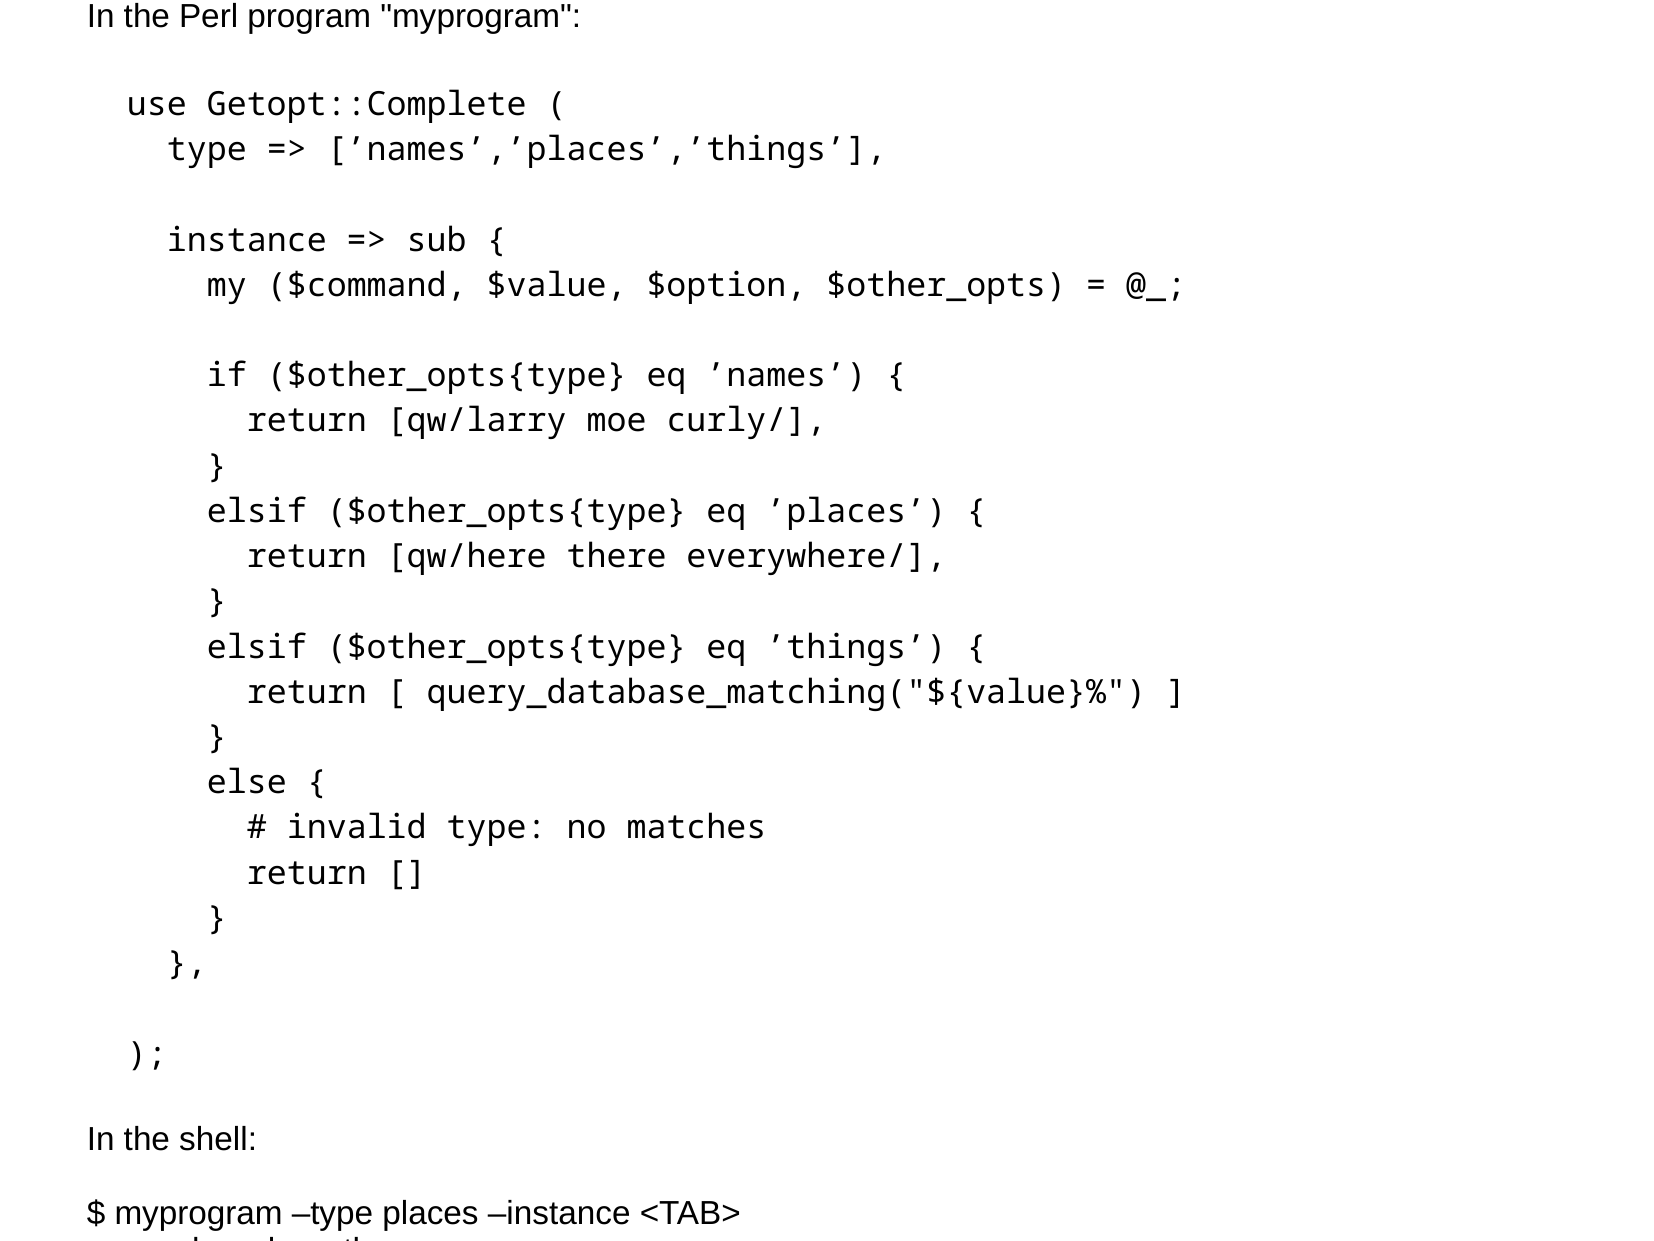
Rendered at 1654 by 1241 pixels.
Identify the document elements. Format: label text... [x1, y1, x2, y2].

subtitle In the Perl program "myprogram": use Getopt::Complete ( type => [’names’,’places’,’things’], instance => sub { my ($command, $value, $option, $other_opts) = @_; if ($other_opts{type} eq ’names’) { return [qw/larry moe curly/], } elsif ($other_opts{type} eq ’places’) { return [qw/here there everywhere/], } elsif ($other_opts{type} eq ’things’) { return [ query_database_matching("${value}%") ] } else { # invalid type: no matches return [] } }, ); In the shell: $ myprogram –type places –instance <TAB> everywhere here there [86, 0, 1576, 1241]
